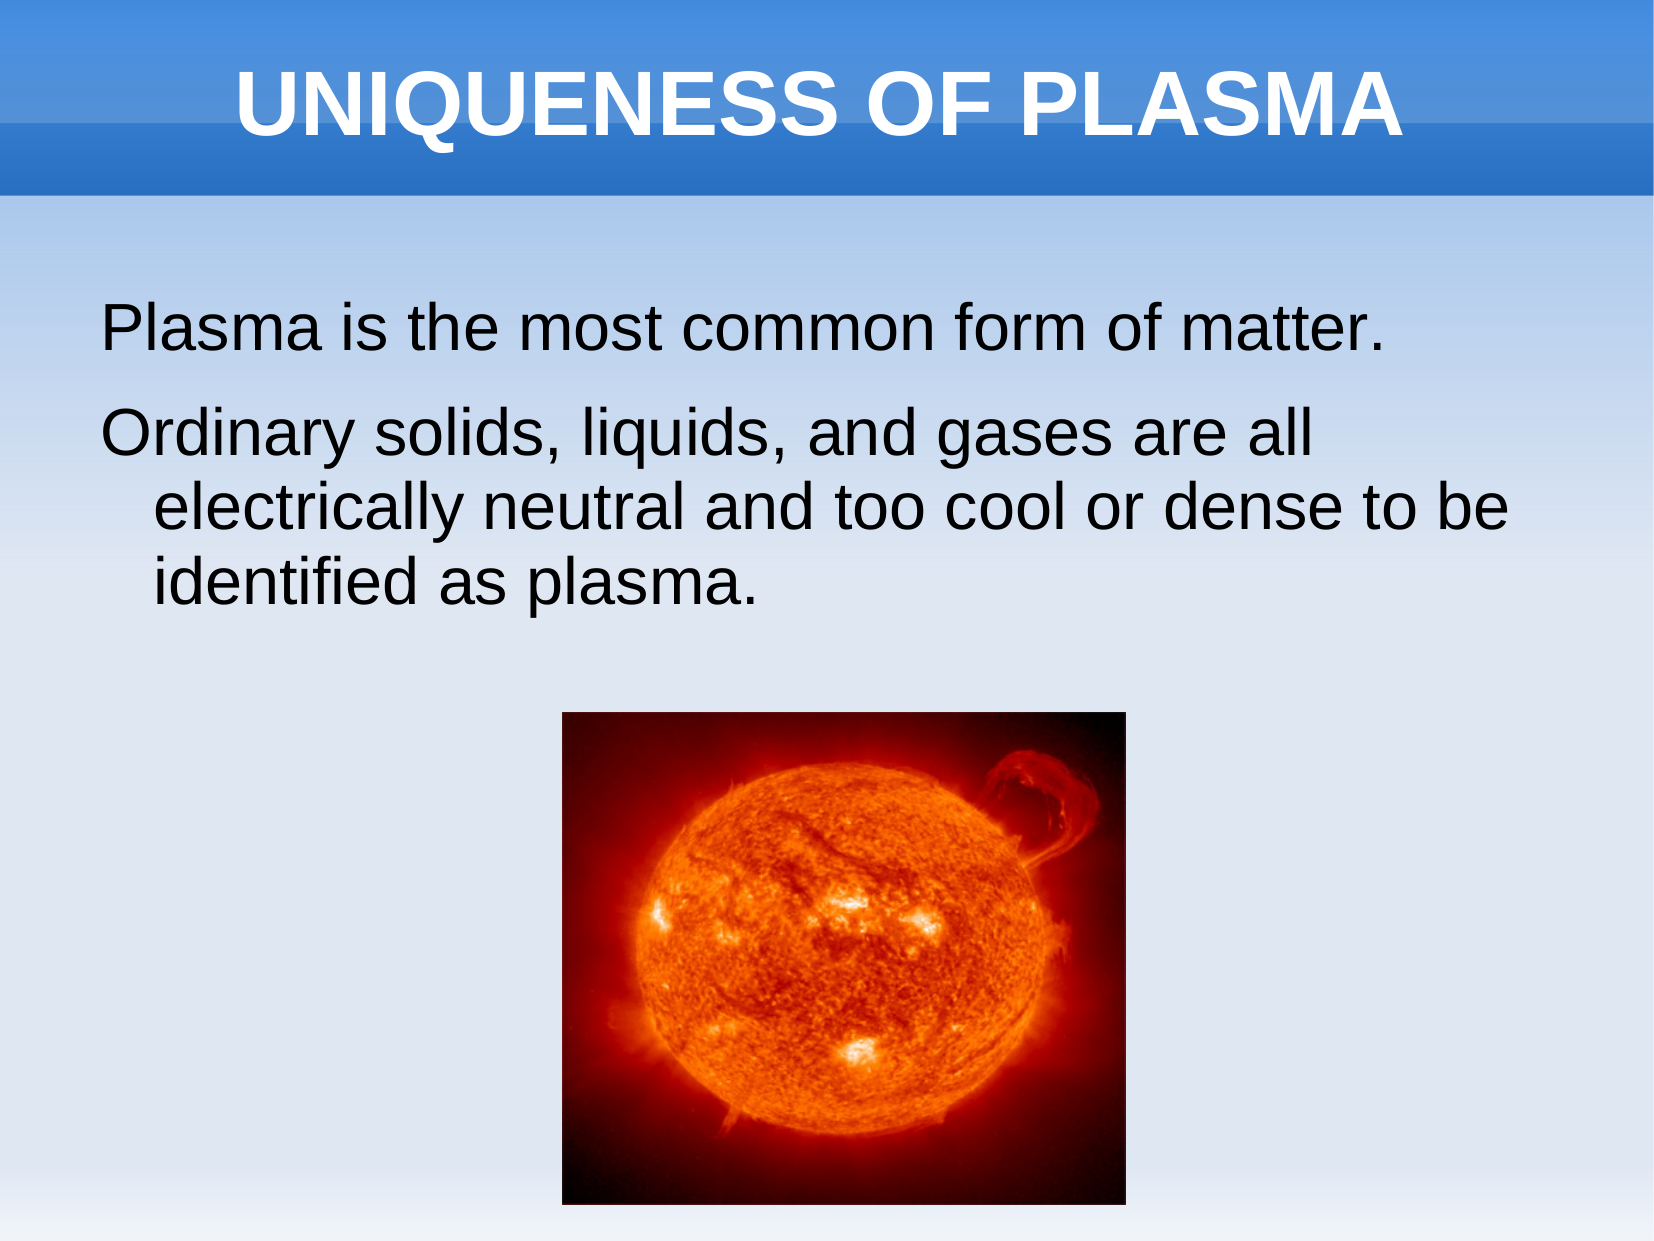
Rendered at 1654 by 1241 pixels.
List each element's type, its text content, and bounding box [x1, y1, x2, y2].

title UNIQUENESS OF PLASMA [76, 7, 1565, 200]
list Plasma is the most common form of matter. Ordinary solids, liquids, and gases are all electrically neutral and too cool or dense to be identified as plasma. [82, 290, 1571, 1094]
picture [0, 0, 1654, 1241]
